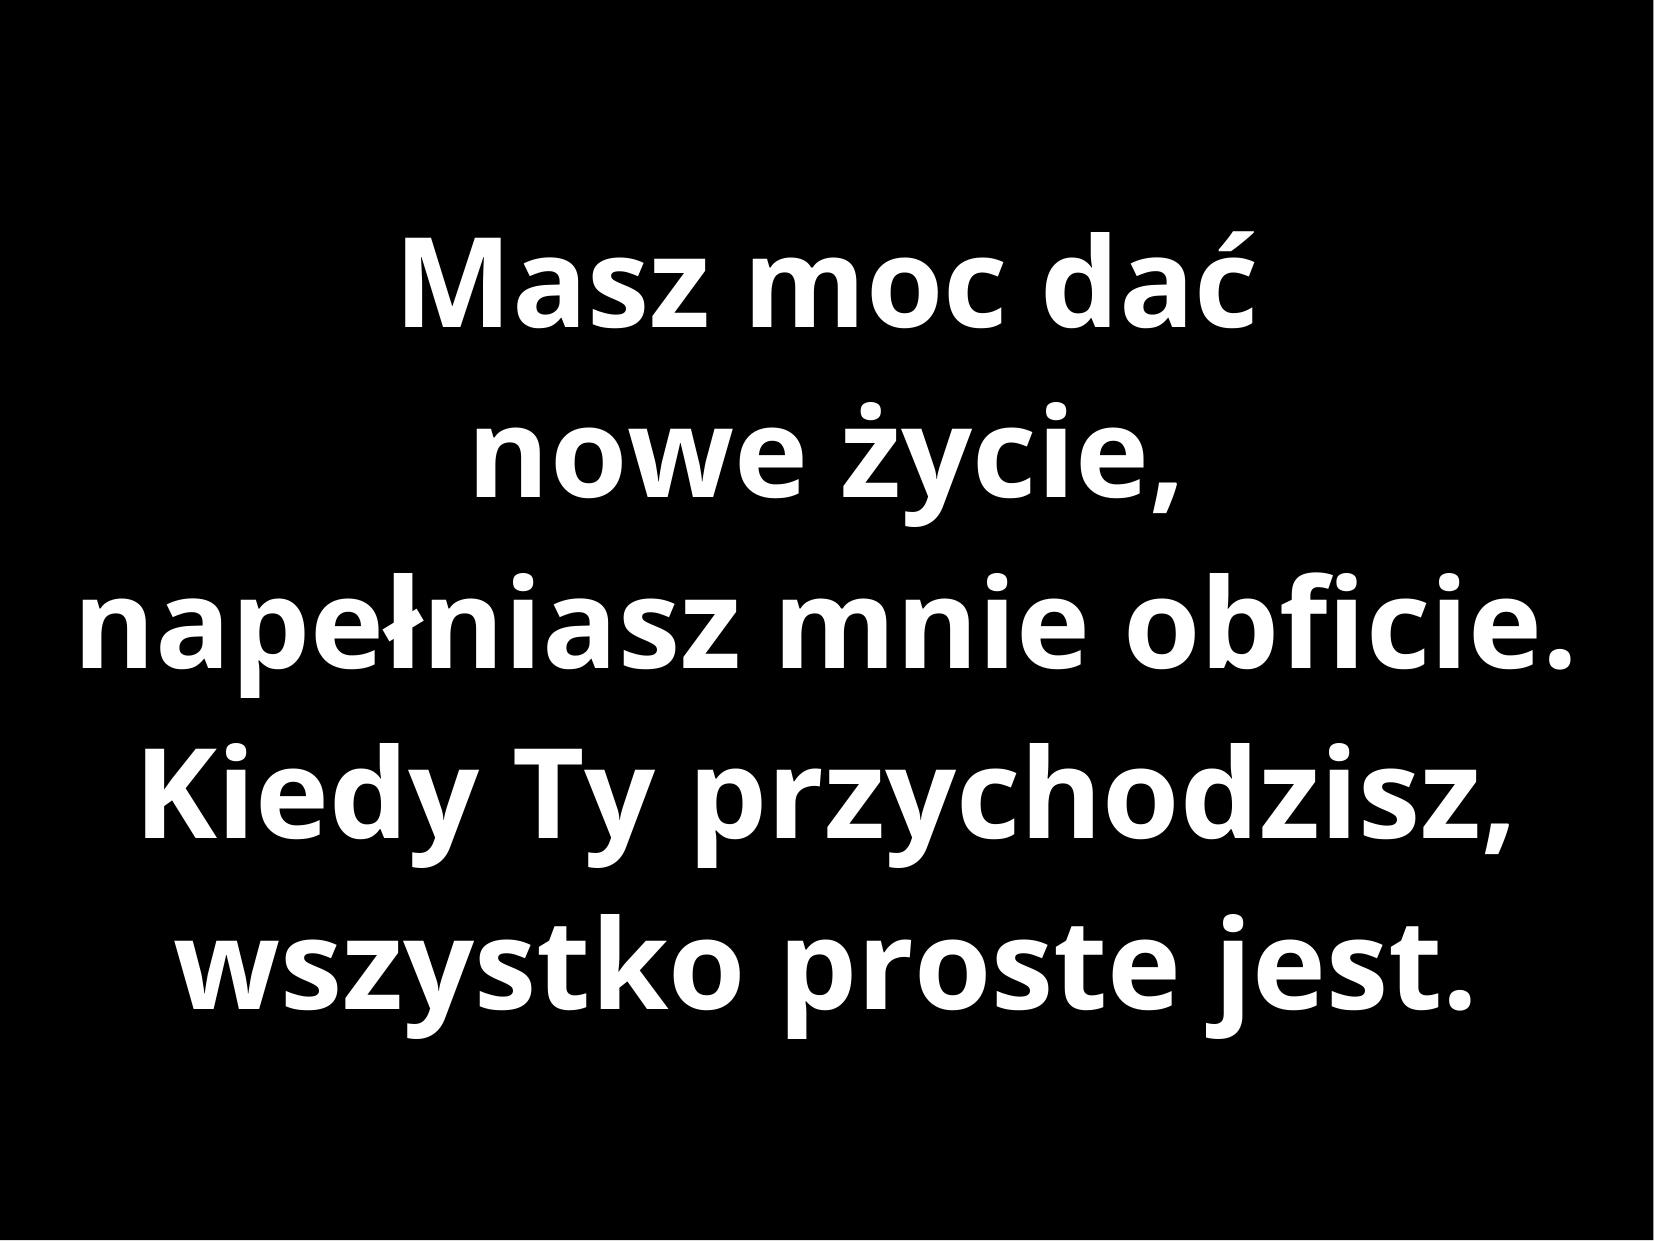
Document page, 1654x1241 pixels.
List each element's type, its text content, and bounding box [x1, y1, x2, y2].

title Masz moc dać nowe życie, napełniasz mnie obficie. Kiedy Ty przychodzisz, wszystko proste jest. [0, 0, 1654, 1241]
